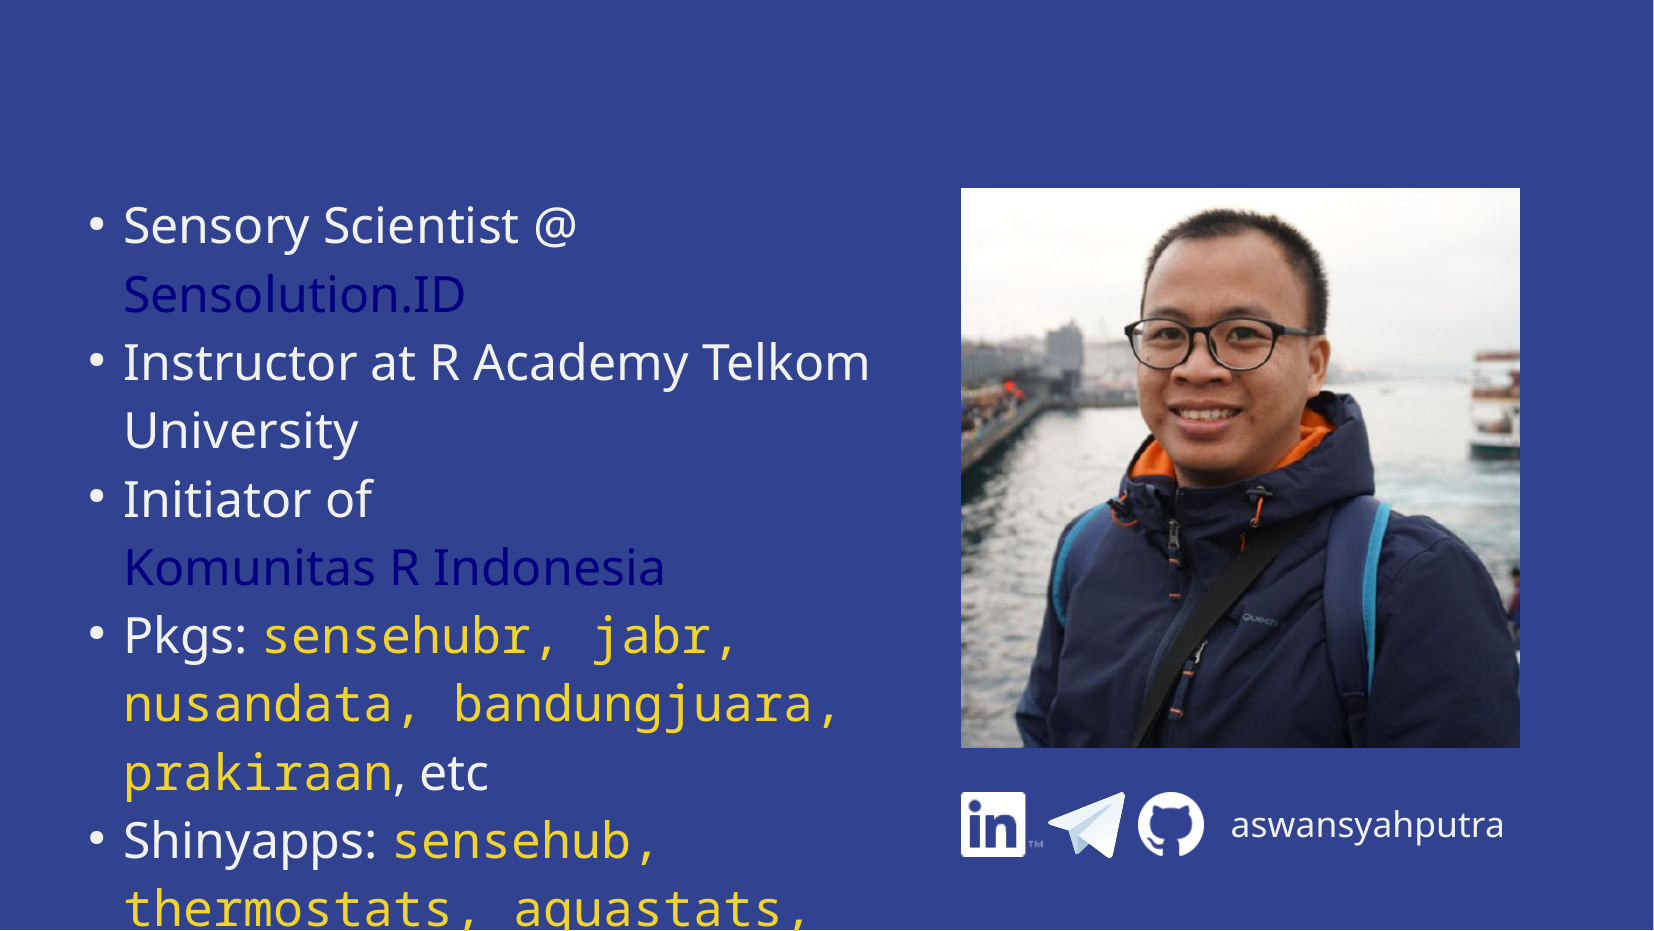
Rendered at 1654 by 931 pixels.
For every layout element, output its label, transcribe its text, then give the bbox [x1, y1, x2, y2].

picture [961, 188, 1520, 748]
picture [961, 792, 1043, 858]
picture [1048, 792, 1125, 858]
picture [1138, 792, 1204, 858]
text_box aswansyahputra [1215, 792, 1520, 857]
text_box Sensory Scientist @ Sensolution.ID Instructor at R Academy Telkom University Initiator of Komunitas R Indonesia Pkgs: sensehubr, jabr, nusandata, bandungjuara, prakiraan, etc Shinyapps: sensehub, thermostats, aquastats, bcrp, bandungjuara, etc [73, 183, 916, 759]
